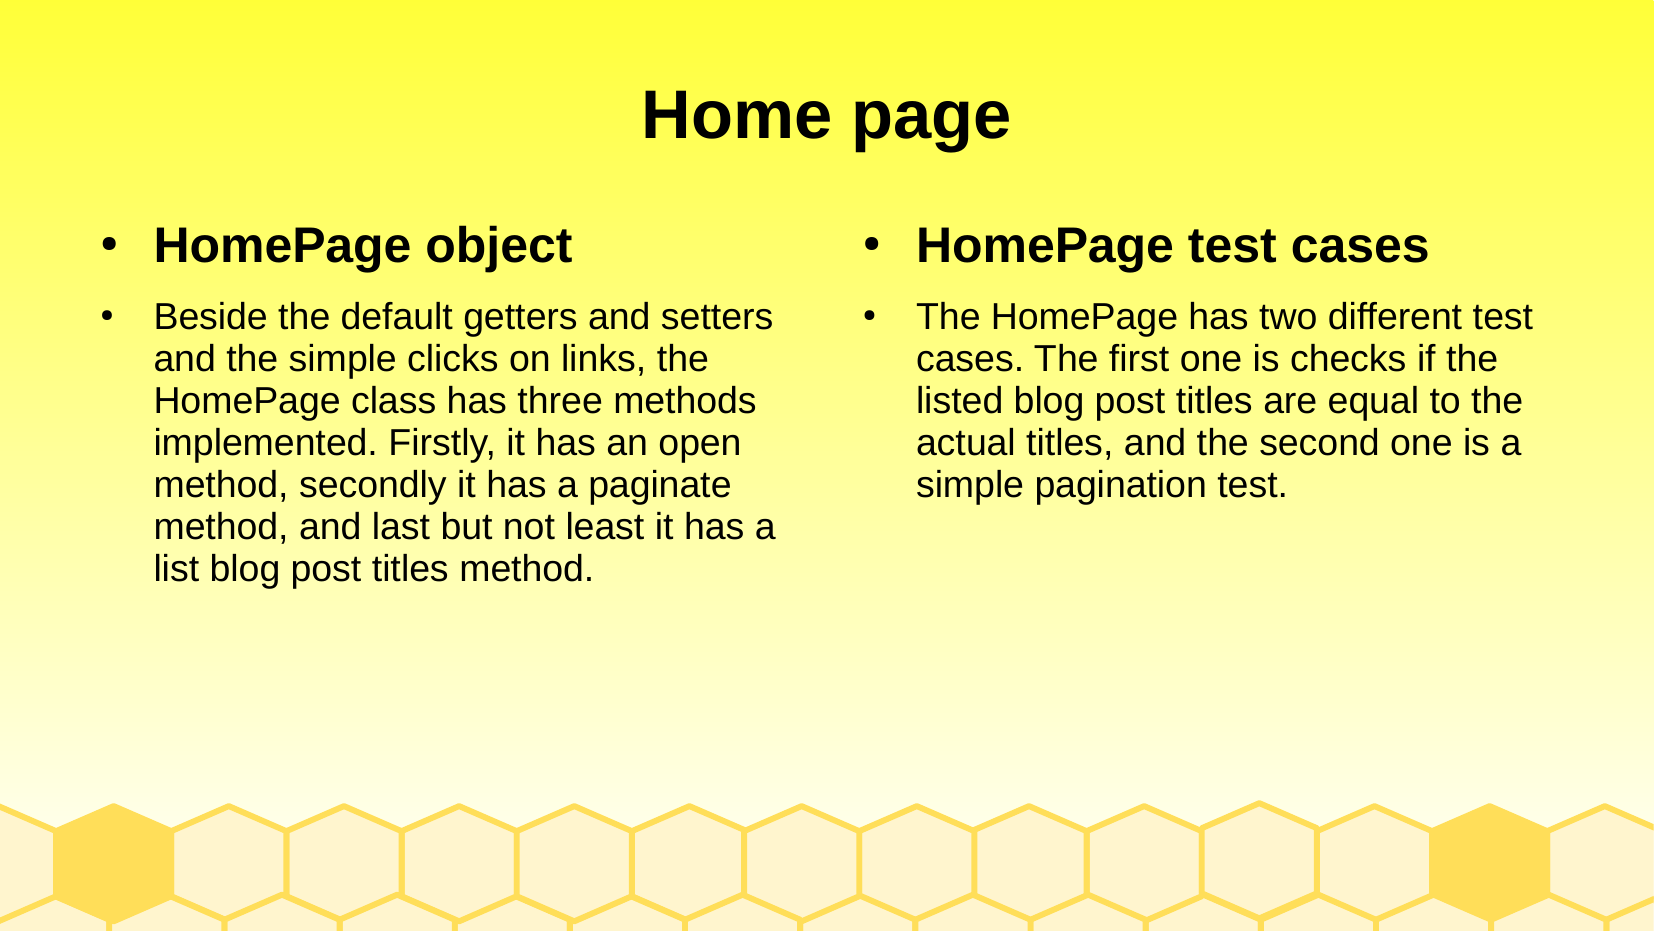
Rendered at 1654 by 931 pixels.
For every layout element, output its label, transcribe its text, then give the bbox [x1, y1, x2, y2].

list HomePage object Beside the default getters and setters and the simple clicks on links, the HomePage class has three methods implemented. Firstly, it has an open method, secondly it has a paginate method, and last but not least it has a list blog post titles method. [82, 217, 809, 758]
list HomePage test cases The HomePage has two different test cases. The first one is checks if the listed blog post titles are equal to the actual titles, and the second one is a simple pagination test. [845, 217, 1572, 758]
title Home page [82, 37, 1571, 193]
